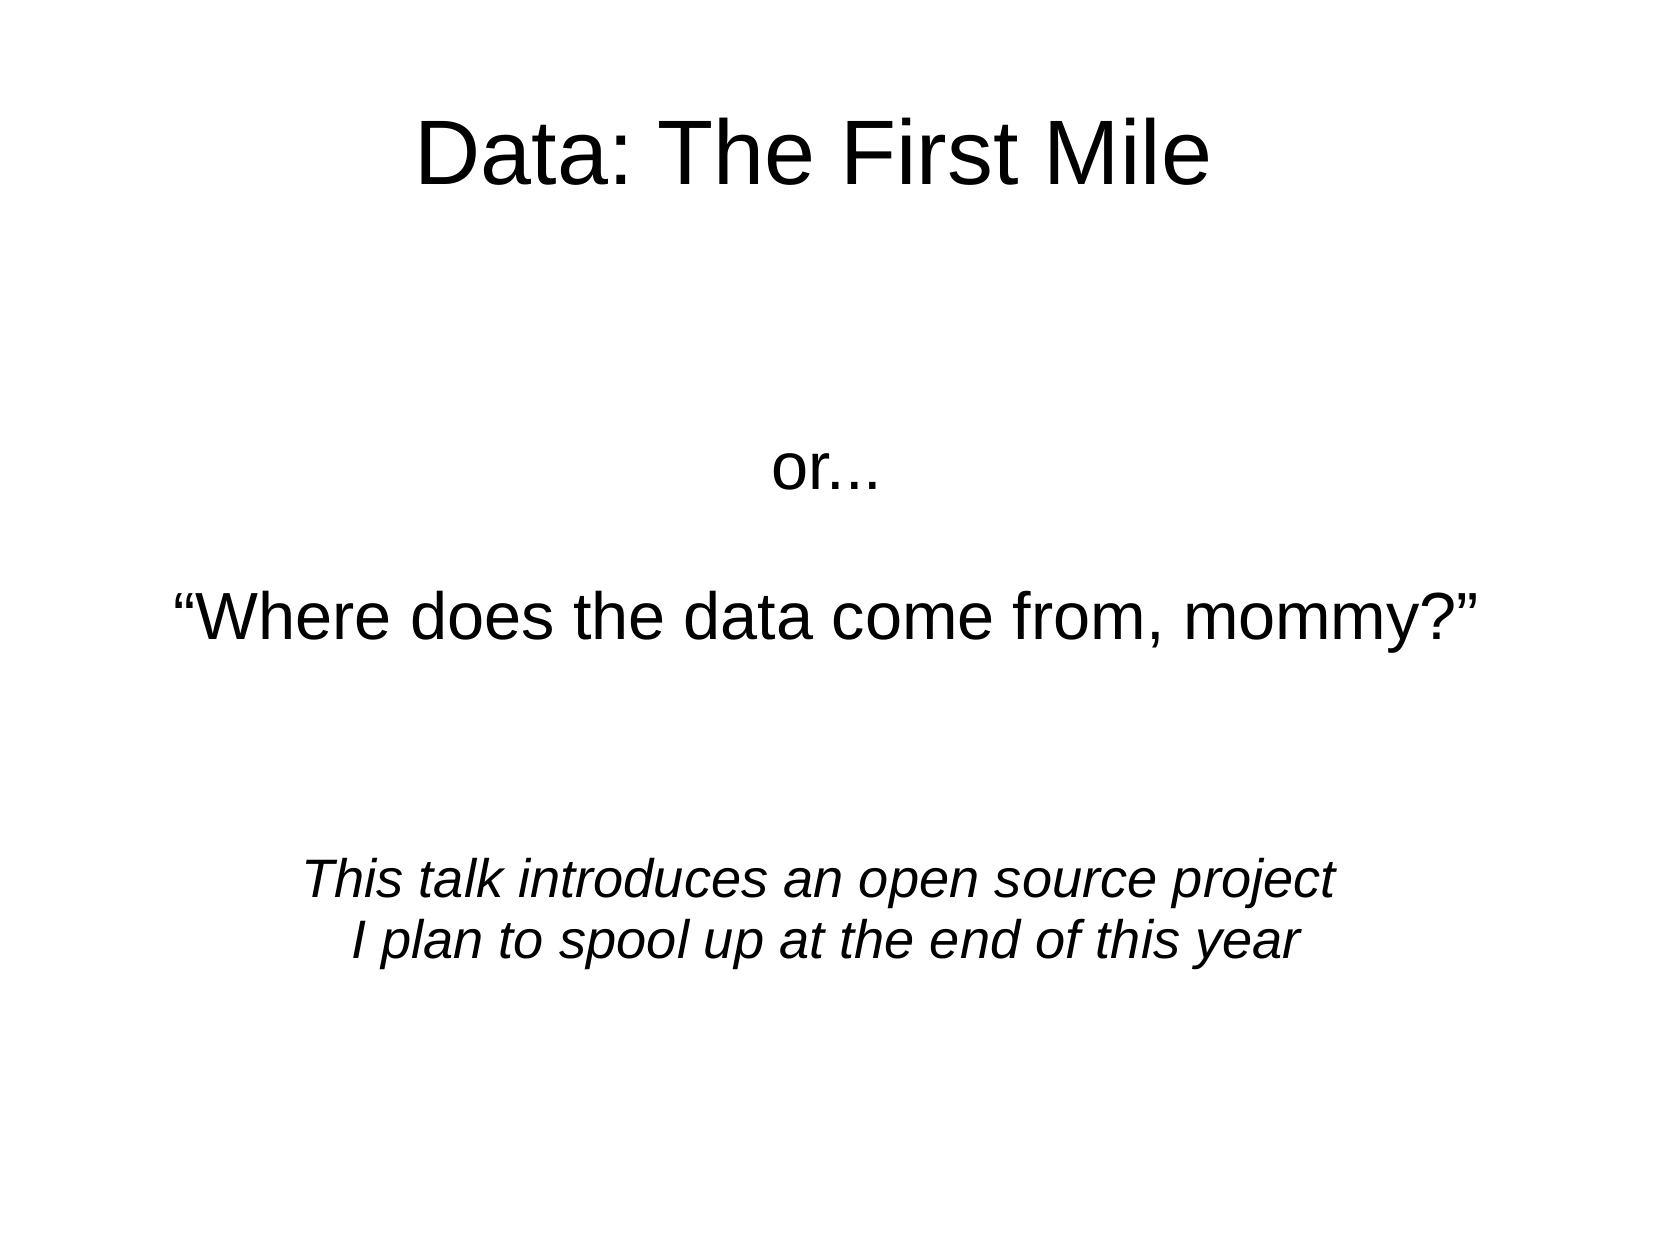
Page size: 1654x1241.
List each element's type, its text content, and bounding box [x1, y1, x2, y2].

subtitle or... “Where does the data come from, mommy?” This talk introduces an open source project I plan to spool up at the end of this year [82, 290, 1571, 1109]
title Data: The First Mile [82, 49, 1571, 257]
